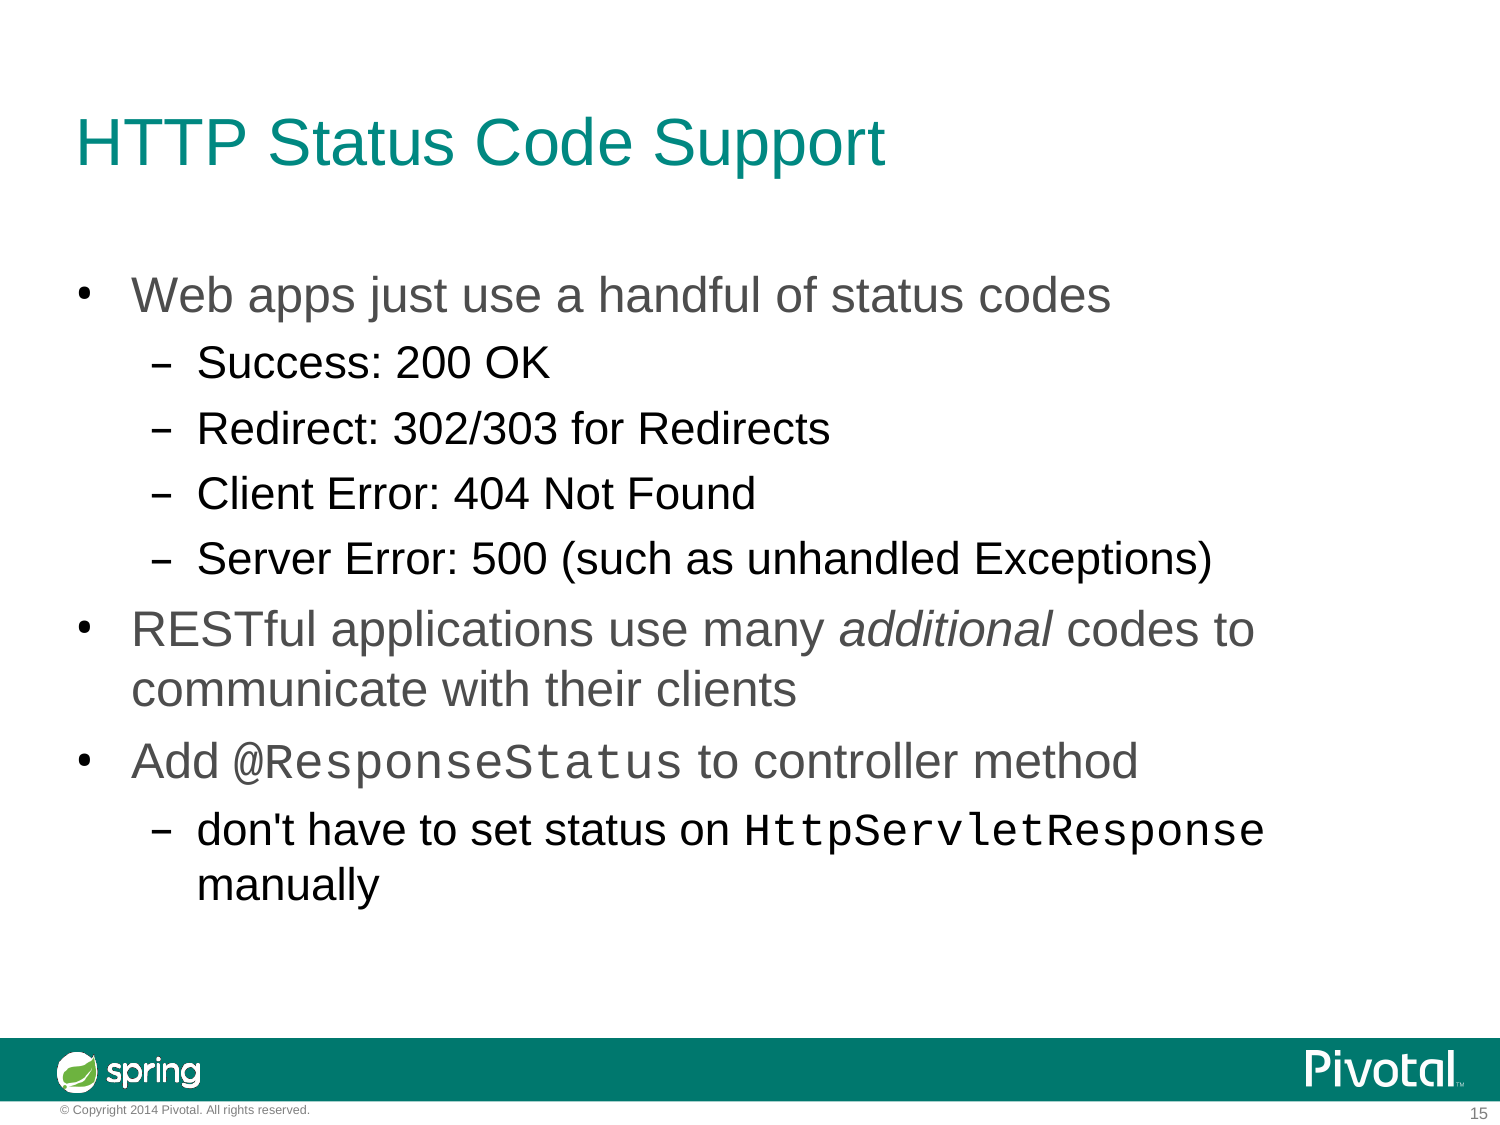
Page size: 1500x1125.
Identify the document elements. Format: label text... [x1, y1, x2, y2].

picture [32, 1041, 210, 1103]
picture [1306, 1050, 1464, 1087]
title HTTP Status Code Support [75, 45, 1426, 233]
list Web apps just use a handful of status codes Success: 200 OK Redirect: 302/303 for Redirects Client Error: 404 Not Found Server Error: 500 (such as unhandled Exceptions) RESTful applications use many additional codes to communicate with their clients Add @ResponseStatus to controller method don't have to set status on HttpServletResponse manually [75, 262, 1426, 1005]
